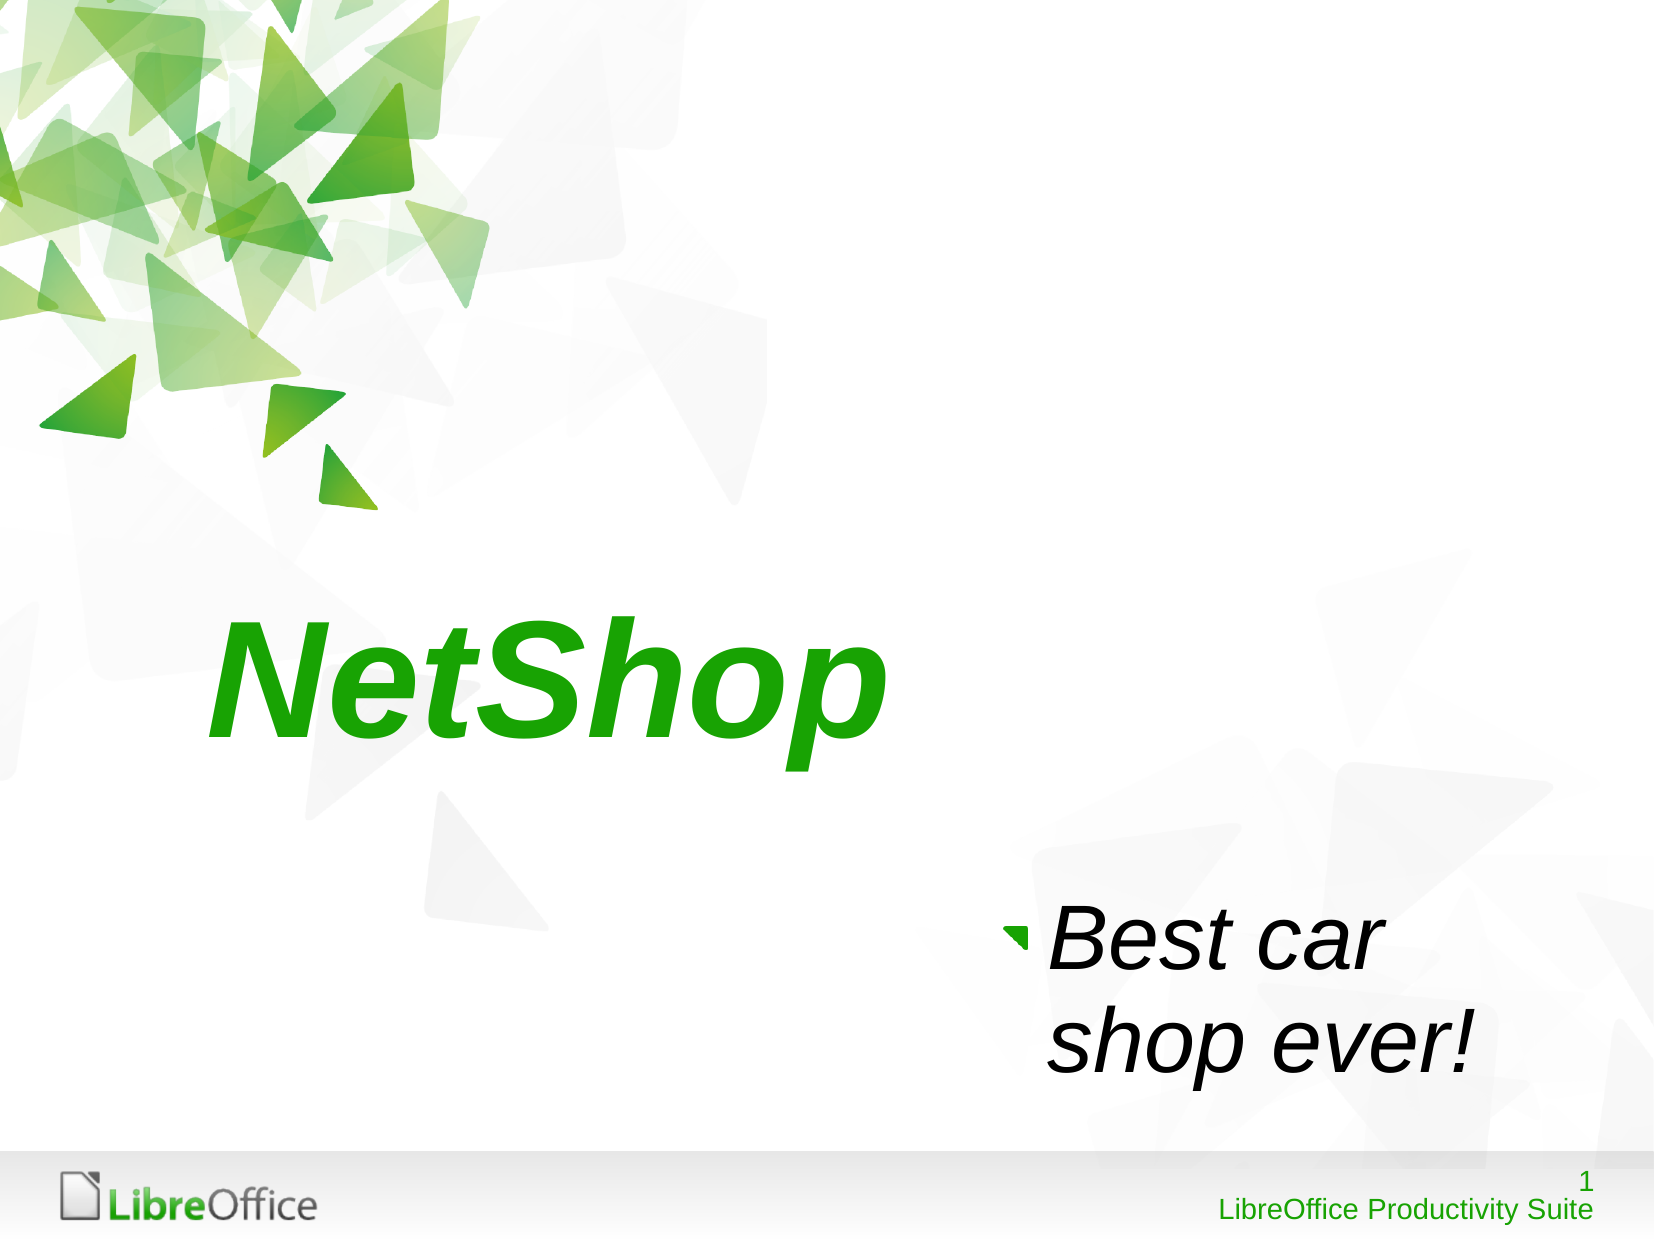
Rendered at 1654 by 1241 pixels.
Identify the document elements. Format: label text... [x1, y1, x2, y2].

list Best car shop ever! [1003, 886, 1595, 1093]
picture [915, 548, 1654, 1169]
title NetShop [206, 585, 1477, 773]
picture [0, 0, 1654, 948]
picture [41, 1152, 337, 1240]
